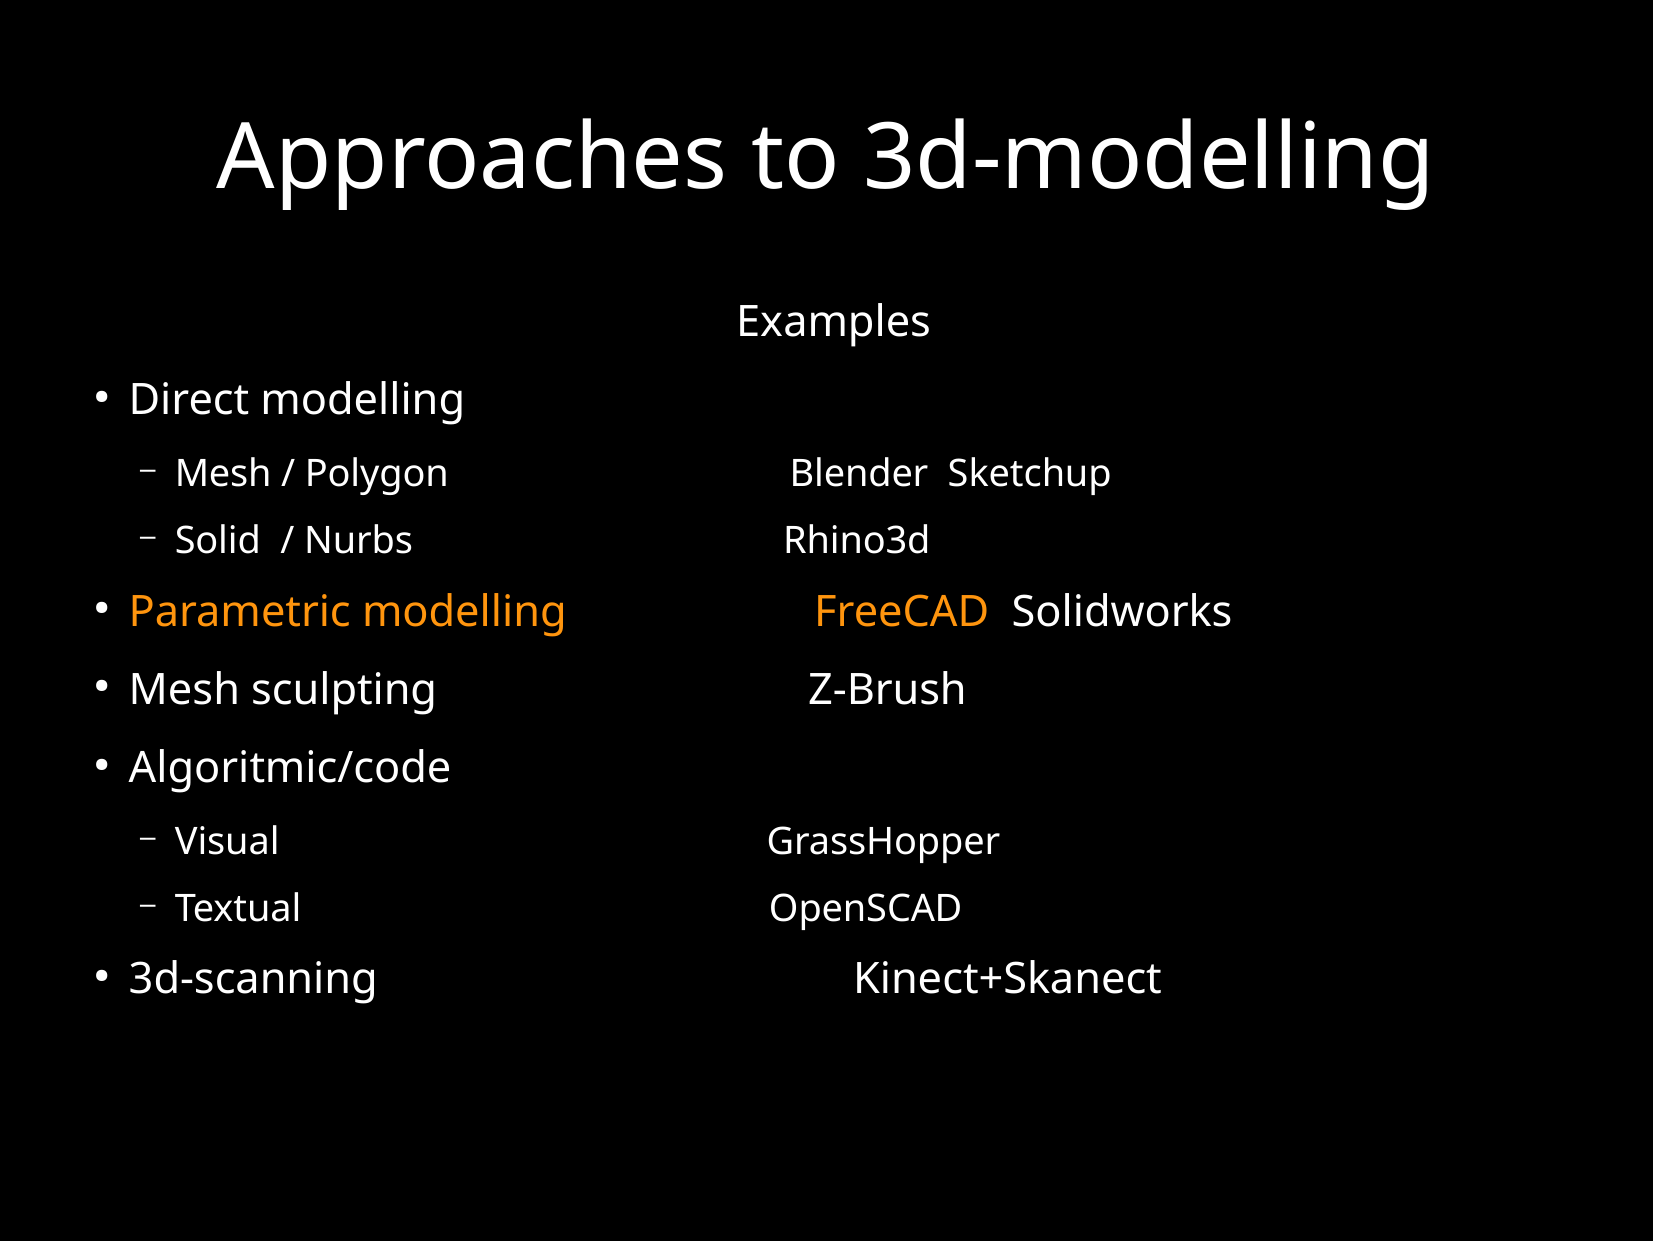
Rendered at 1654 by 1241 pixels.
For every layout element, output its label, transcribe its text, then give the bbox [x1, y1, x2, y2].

list Examples Direct modelling Mesh / Polygon Blender Sketchup Solid / Nurbs Rhino3d Parametric modelling FreeCAD Solidworks Mesh sculpting Z-Brush Algoritmic/code Visual GrassHopper Textual OpenSCAD 3d-scanning Kinect+Skanect [82, 290, 1571, 1010]
title Approaches to 3d-modelling [82, 49, 1571, 257]
